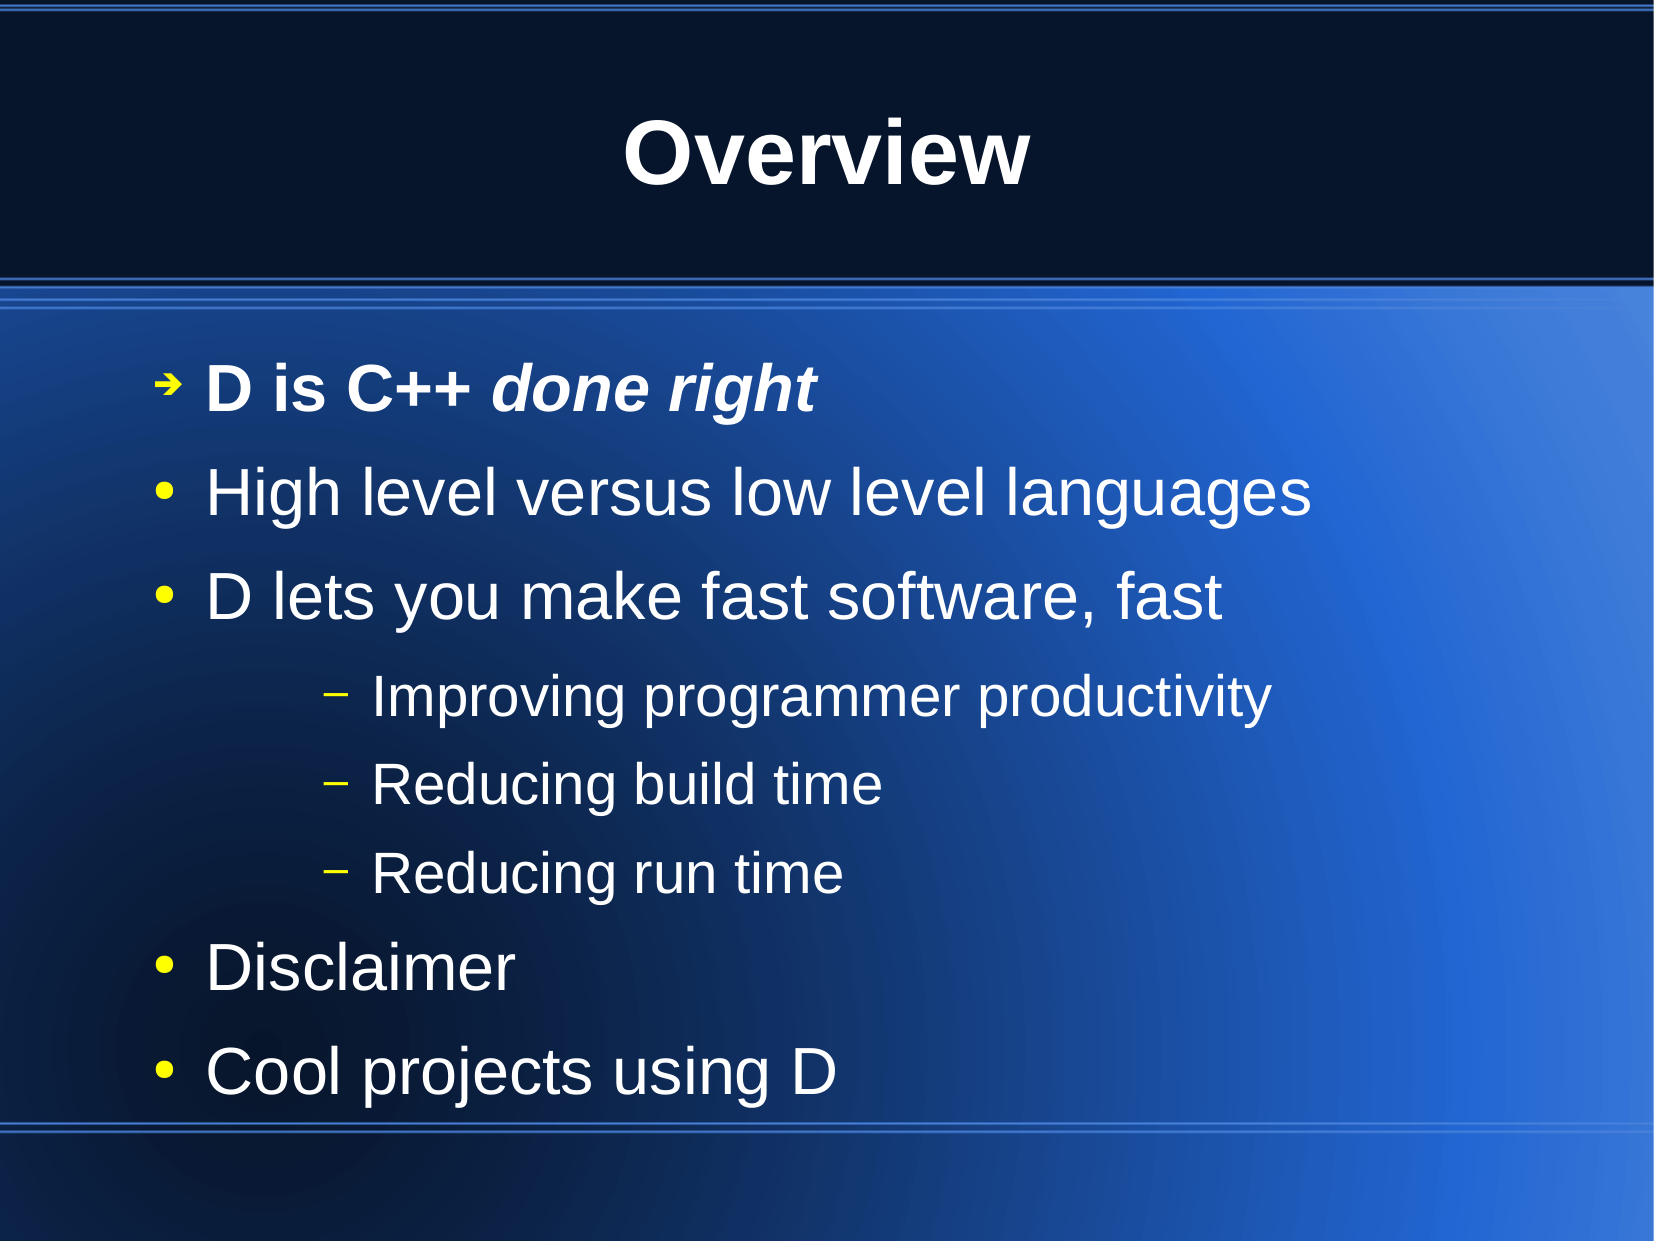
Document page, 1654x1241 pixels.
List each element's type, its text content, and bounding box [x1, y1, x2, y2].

title Overview [82, 49, 1571, 257]
picture [0, 0, 1654, 1241]
list D is C++ done right High level versus low level languages D lets you make fast software, fast Improving programmer productivity Reducing build time Reducing run time Disclaimer Cool projects using D [134, 350, 1516, 1133]
